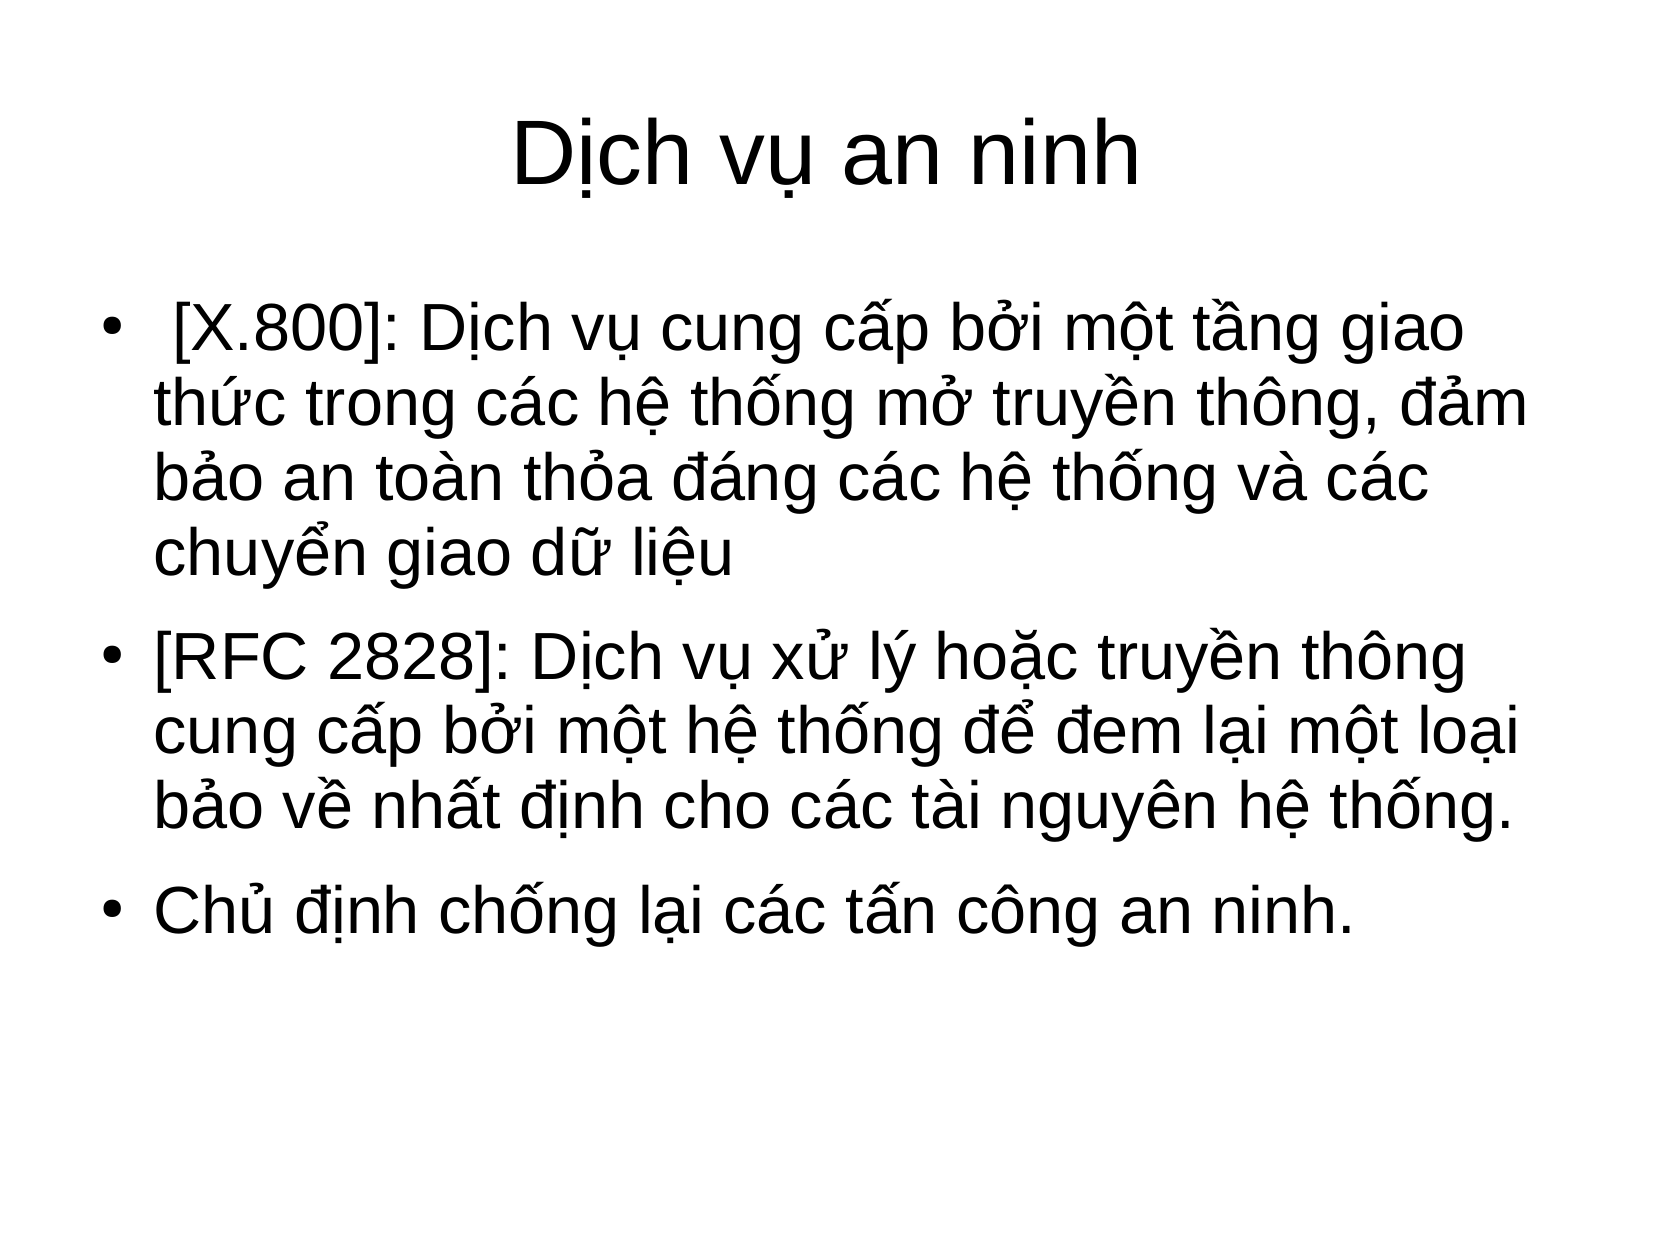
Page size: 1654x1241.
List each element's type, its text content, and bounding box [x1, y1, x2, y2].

list [X.800]: Dịch vụ cung cấp bởi một tầng giao thức trong các hệ thống mở truyền thông, đảm bảo an toàn thỏa đáng các hệ thống và các chuyển giao dữ liệu [RFC 2828]: Dịch vụ xử lý hoặc truyền thông cung cấp bởi một hệ thống để đem lại một loại bảo về nhất định cho các tài nguyên hệ thống. Chủ định chống lại các tấn công an ninh. [82, 290, 1571, 1010]
title Dịch vụ an ninh [82, 49, 1571, 257]
